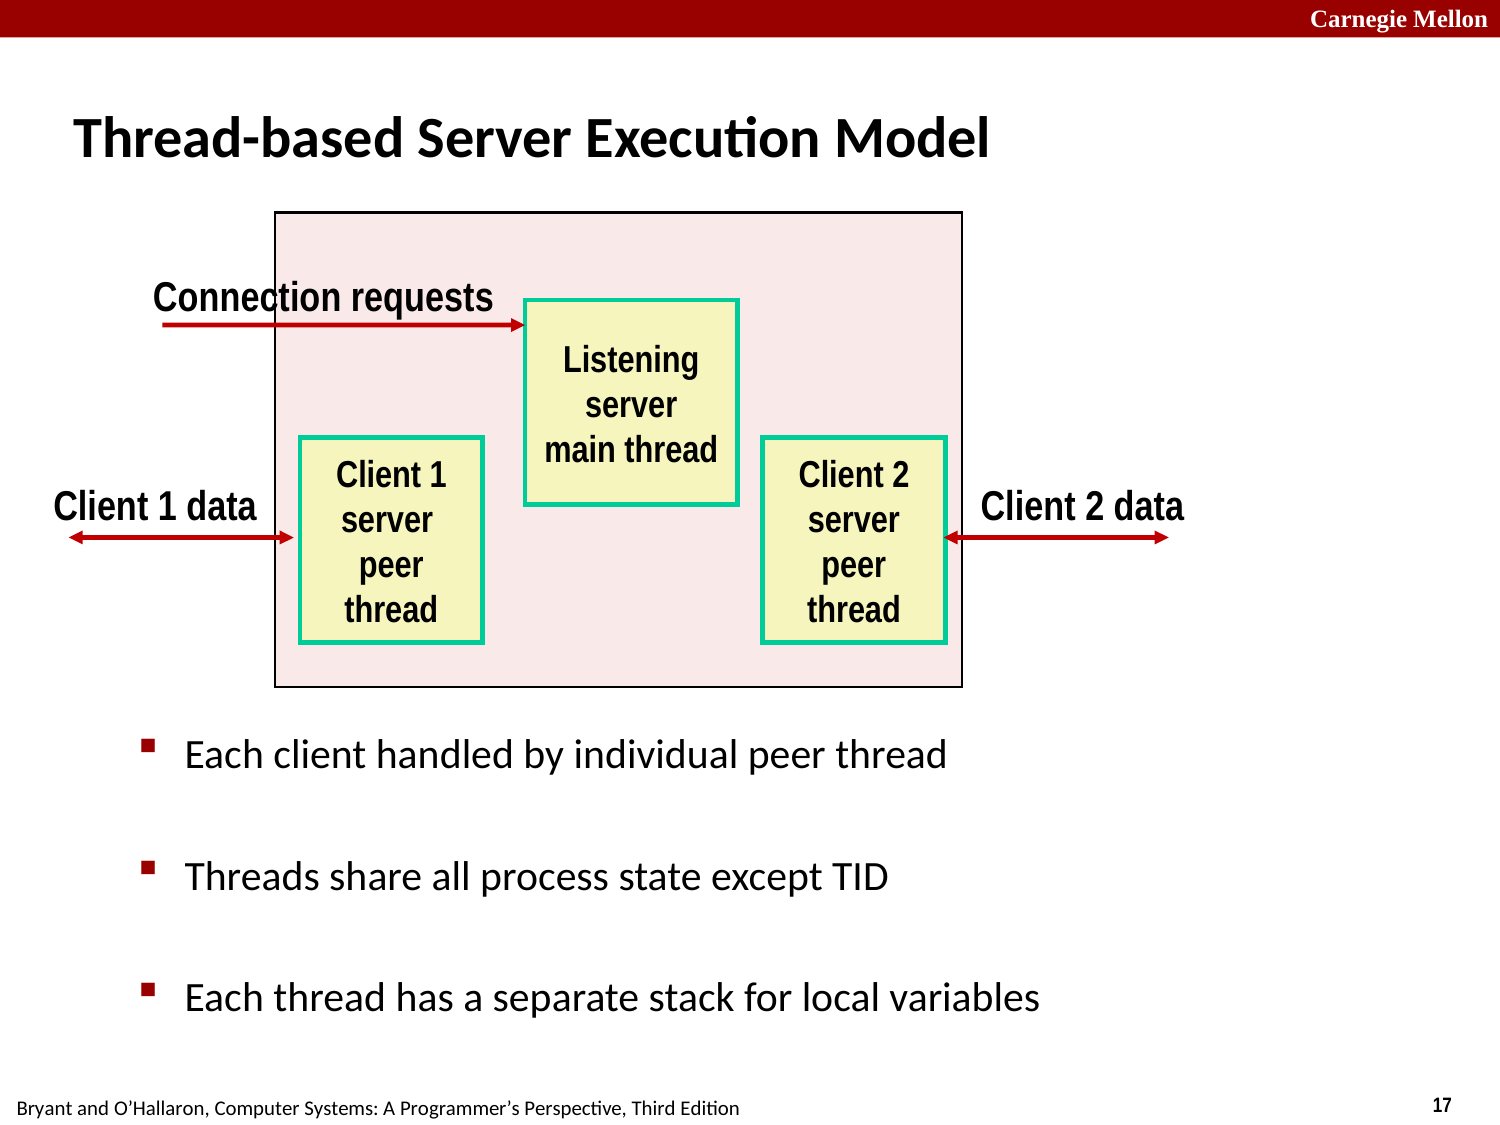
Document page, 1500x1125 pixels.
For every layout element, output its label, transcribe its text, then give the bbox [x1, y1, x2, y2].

text_box Client 1 data [38, 471, 272, 537]
text_box Listening server main thread [524, 299, 738, 505]
text_box Connection requests [137, 262, 509, 328]
text_box Client 1 server peer thread [299, 437, 483, 643]
text_box [274, 212, 963, 688]
text_box Client 2 server peer thread [762, 437, 946, 643]
title Thread-based Server Execution Model [58, 71, 1304, 197]
list Each client handled by individual peer thread Threads share all process state except TID Each thread has a separate stack for local variables [47, 719, 1411, 1052]
text_box Client 2 data [965, 471, 1200, 537]
